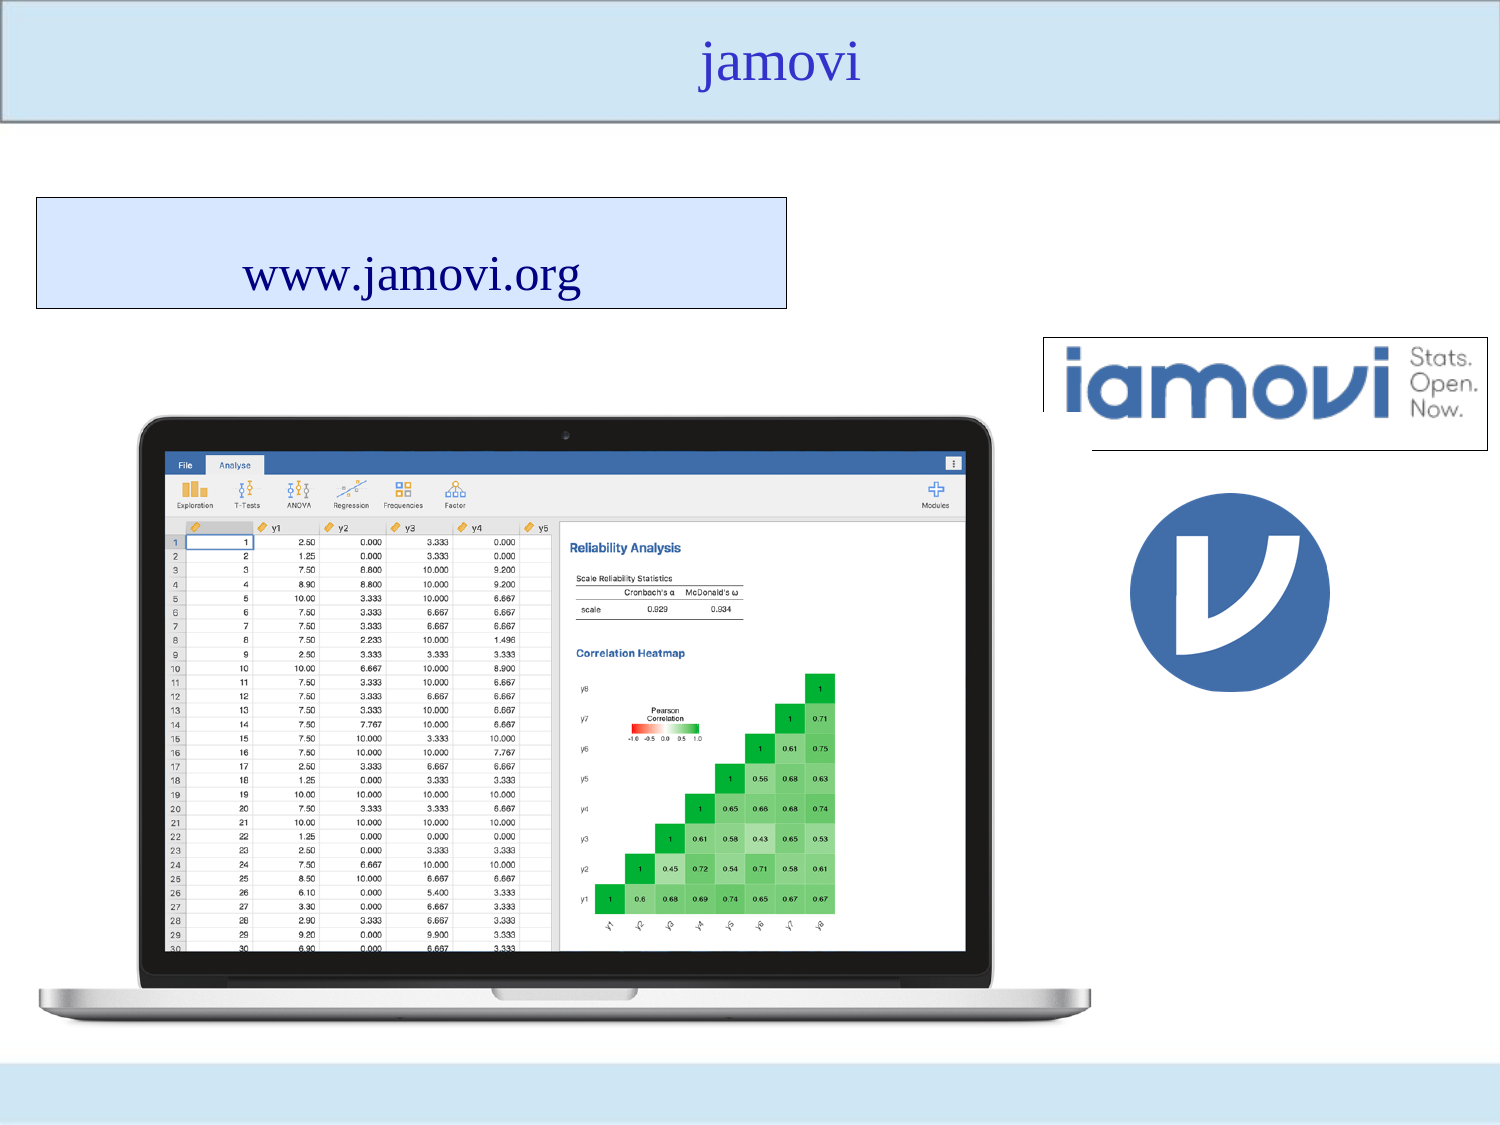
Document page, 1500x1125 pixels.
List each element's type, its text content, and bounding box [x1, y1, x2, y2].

text_box www.jamovi.org [36, 197, 787, 309]
picture [0, 0, 1500, 1125]
title jamovi [249, 13, 1313, 101]
